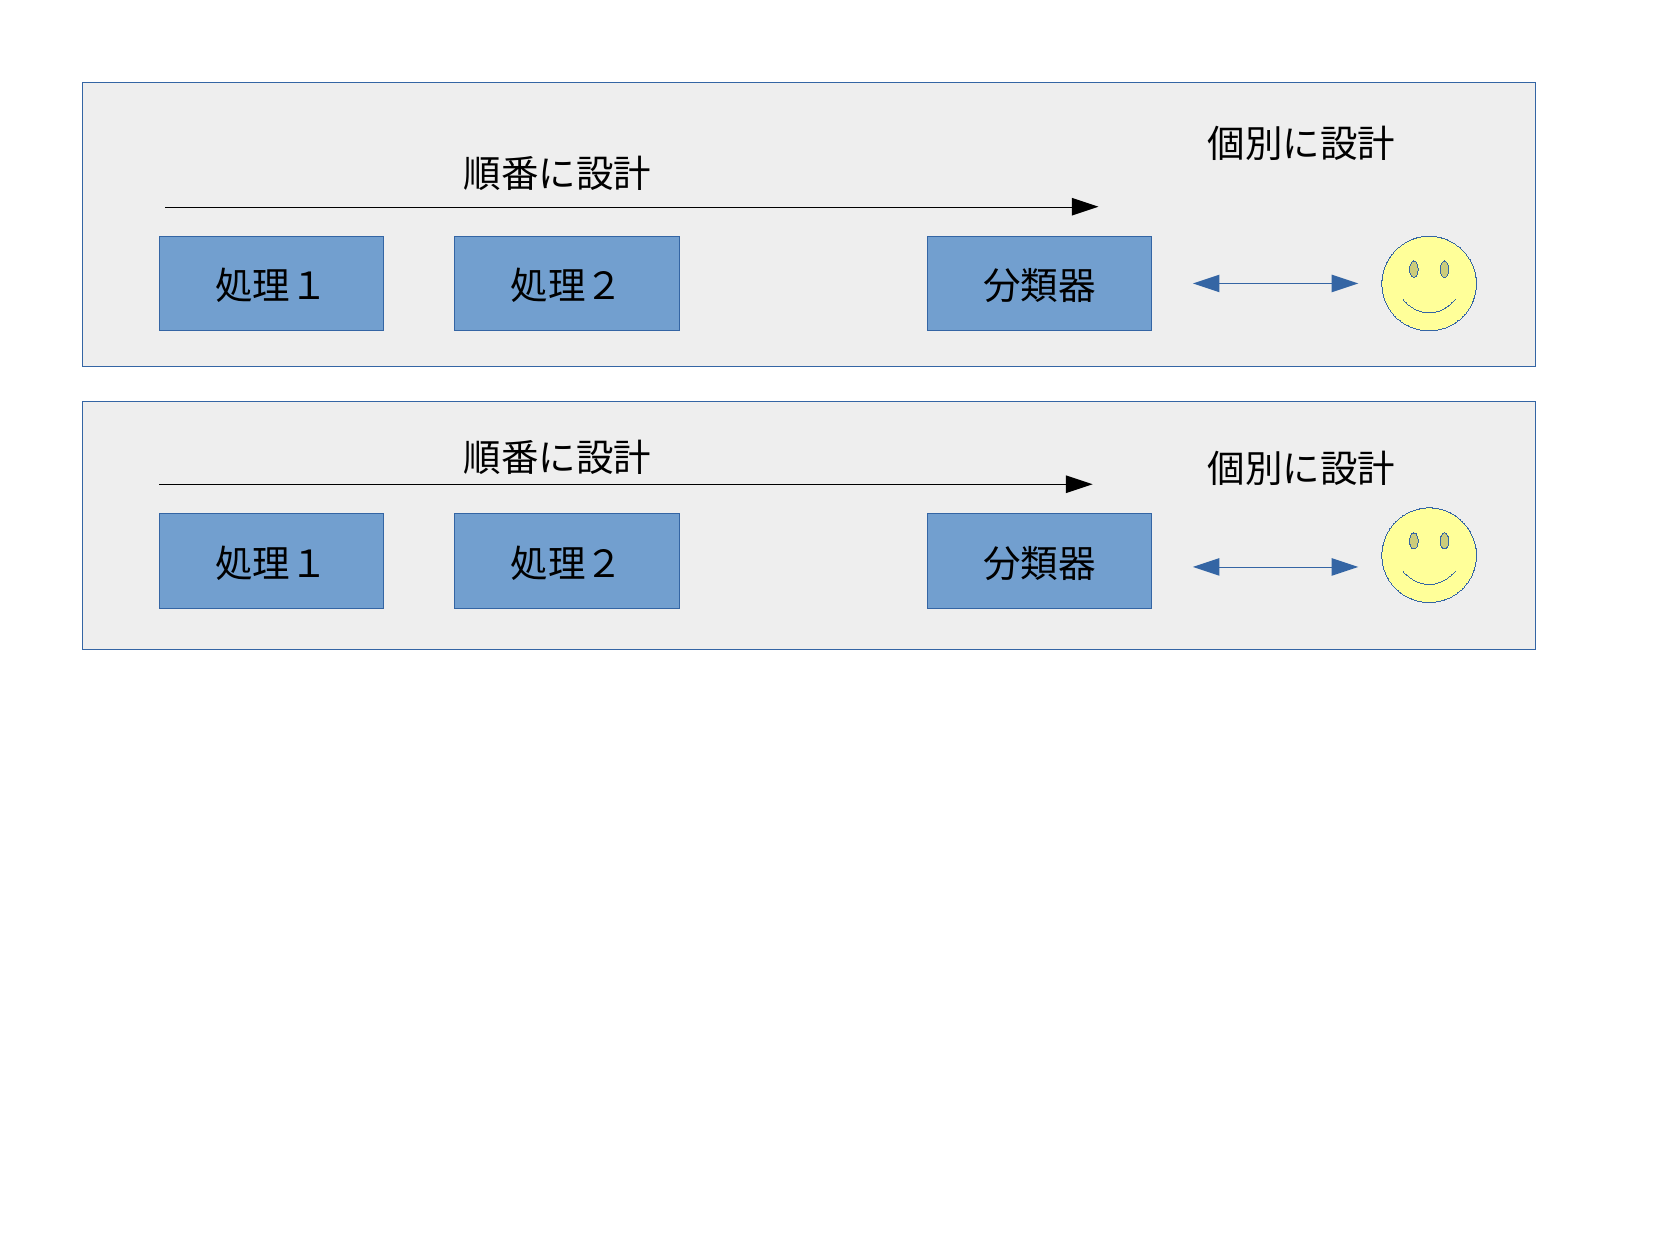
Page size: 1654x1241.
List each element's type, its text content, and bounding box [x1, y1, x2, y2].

text_box [82, 401, 1536, 650]
text_box 個別に設計 [1192, 106, 1524, 159]
text_box 処理１ [159, 513, 384, 609]
text_box 順番に設計 [448, 420, 969, 473]
text_box 分類器 [927, 236, 1152, 331]
text_box 処理１ [159, 236, 384, 331]
text_box 処理２ [454, 236, 680, 331]
text_box 個別に設計 [1192, 431, 1524, 485]
text_box 処理２ [454, 513, 680, 609]
text_box 分類器 [927, 513, 1152, 609]
text_box 順番に設計 [448, 136, 969, 189]
text_box [82, 82, 1536, 367]
